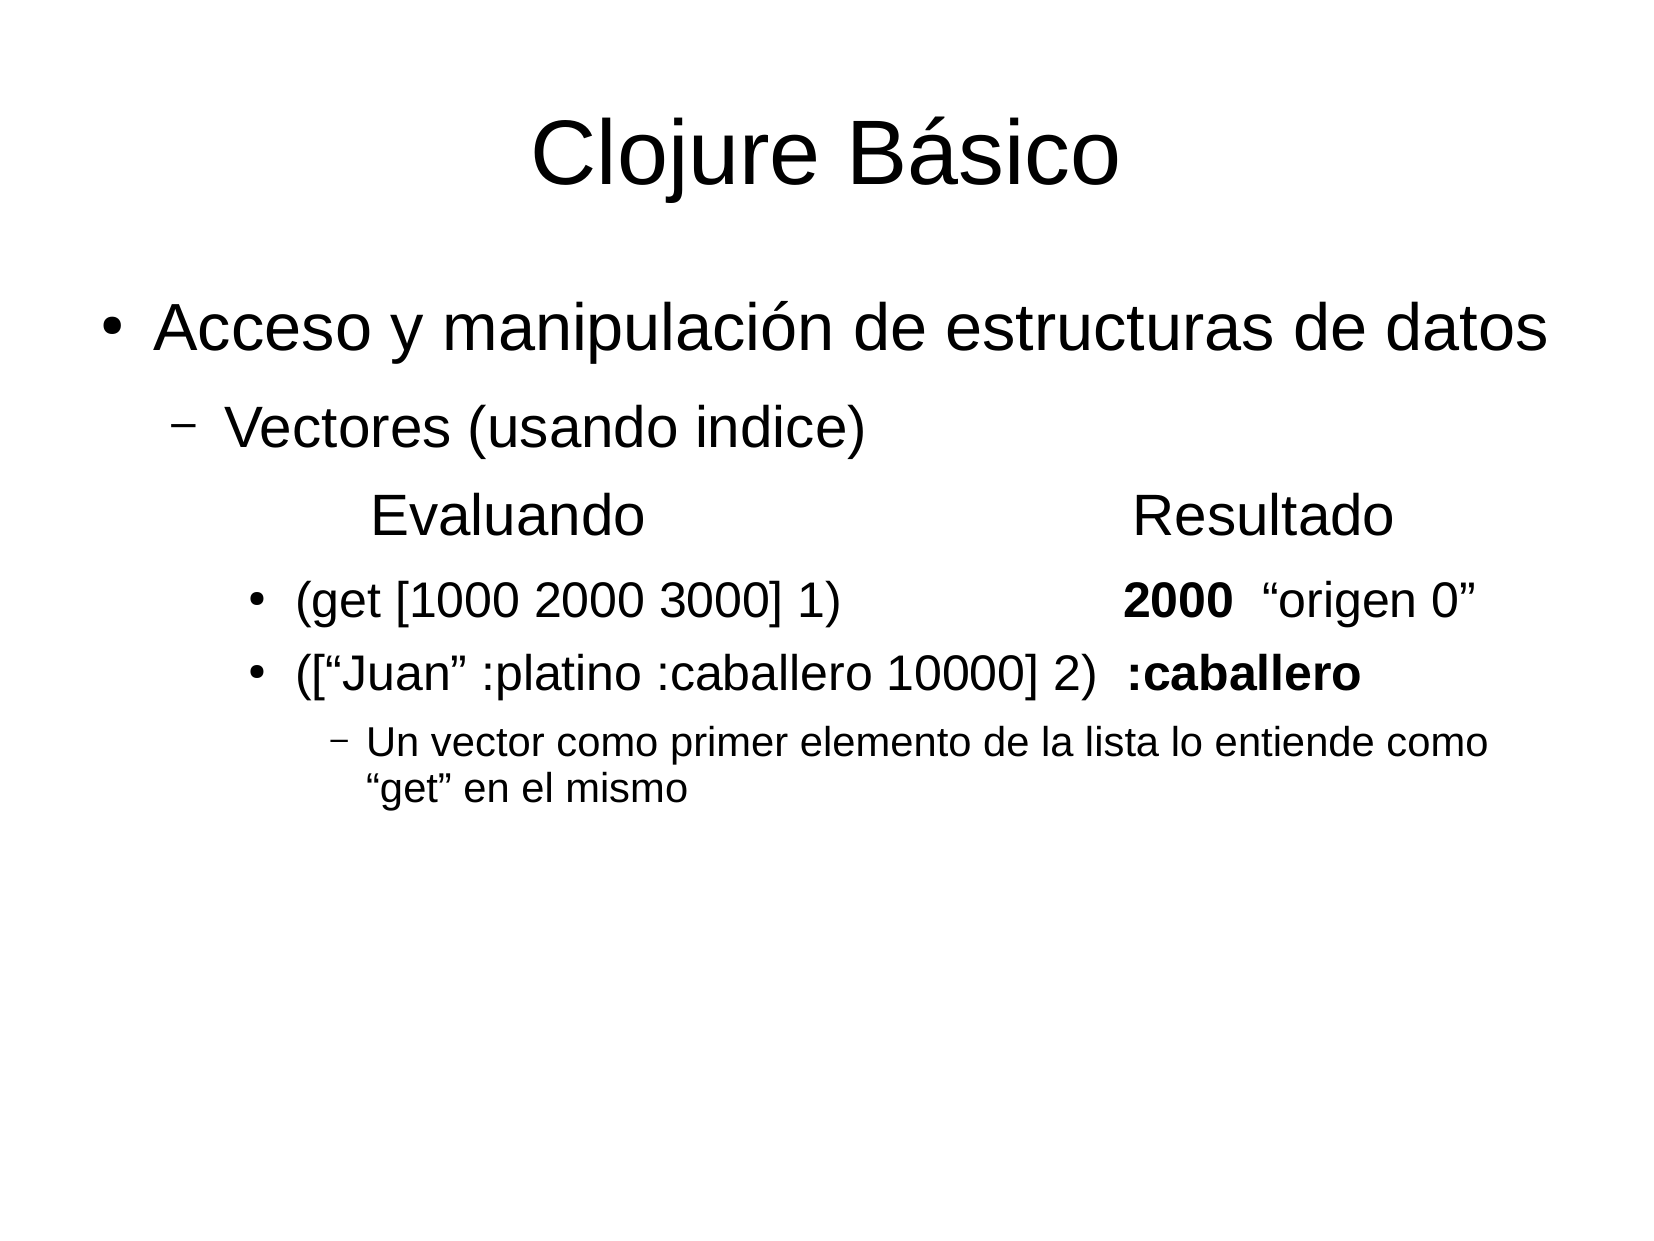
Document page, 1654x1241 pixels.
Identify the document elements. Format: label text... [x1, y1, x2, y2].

list Acceso y manipulación de estructuras de datos Vectores (usando indice) Evaluando Resultado (get [1000 2000 3000] 1) 2000 “origen 0” ([“Juan” :platino :caballero 10000] 2) :caballero Un vector como primer elemento de la lista lo entiende como “get” en el mismo [82, 290, 1571, 1010]
title Clojure Básico [82, 49, 1571, 257]
